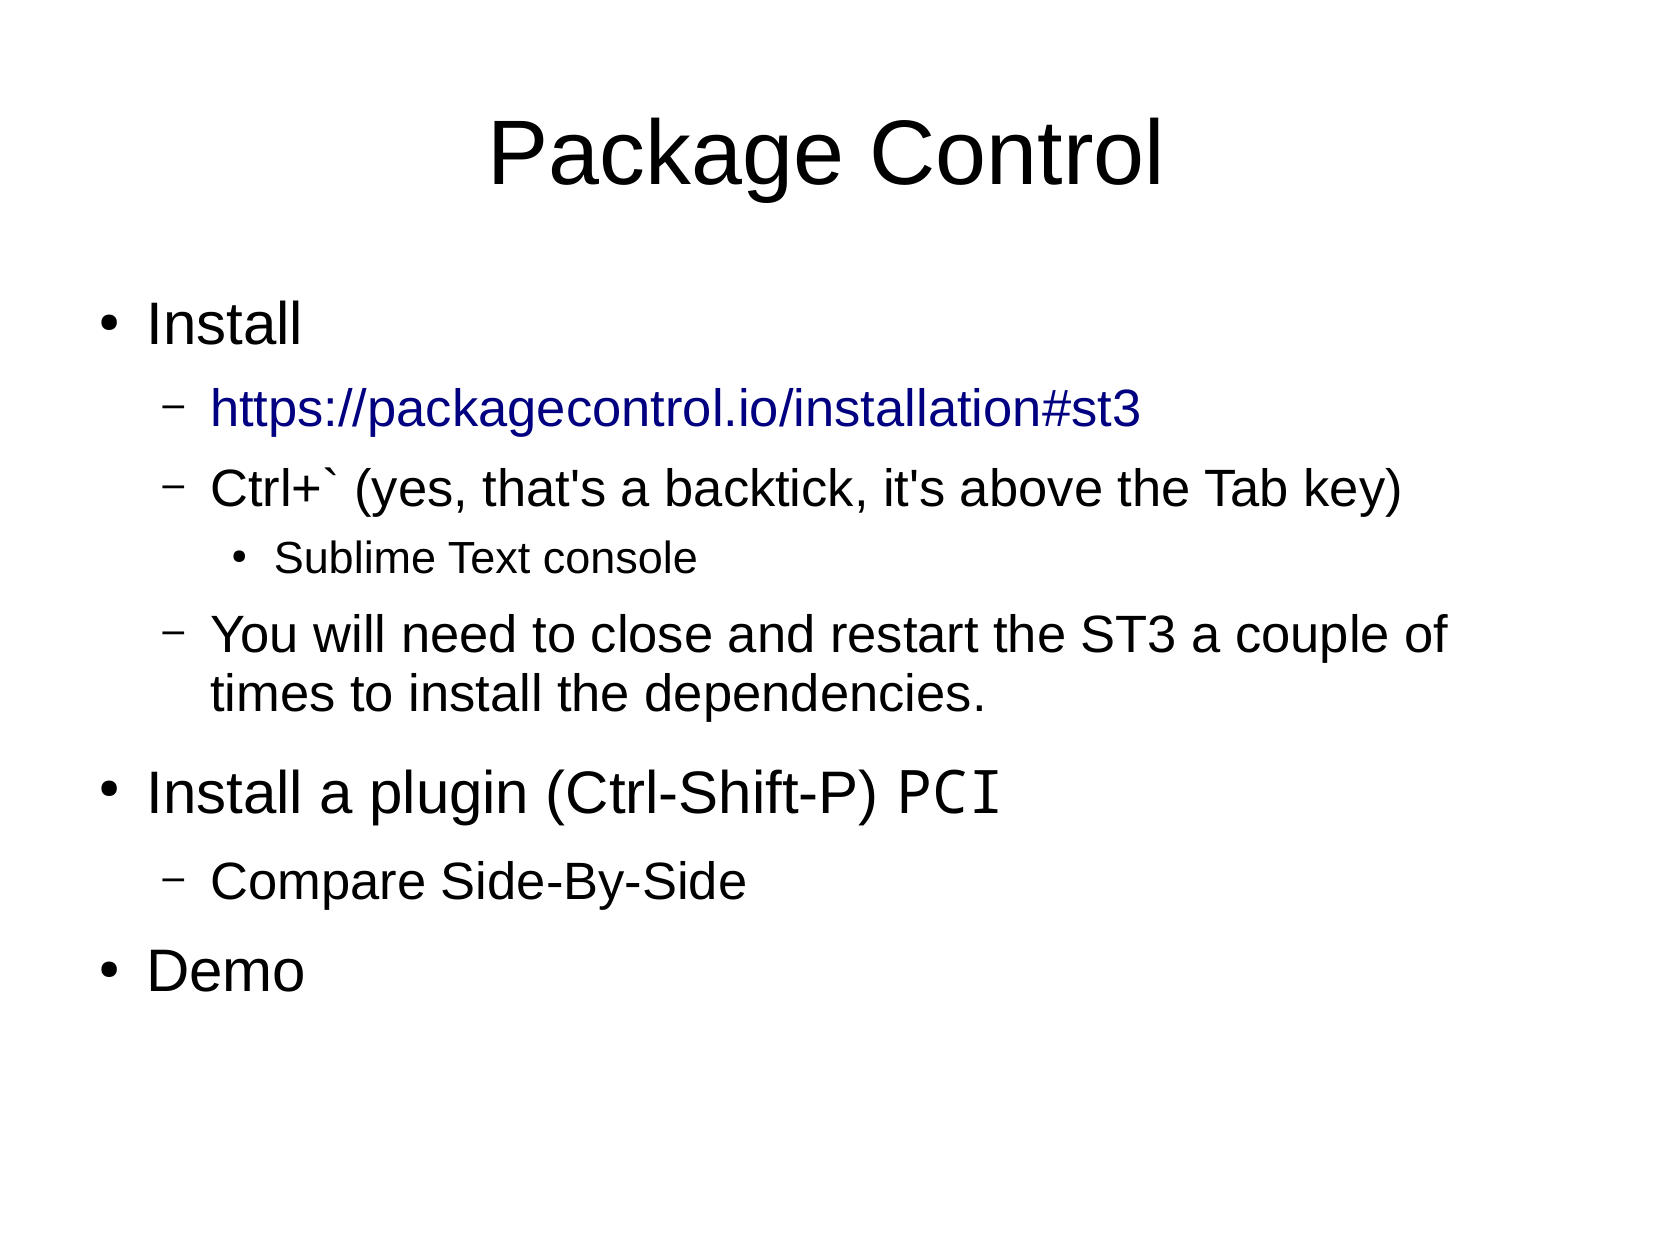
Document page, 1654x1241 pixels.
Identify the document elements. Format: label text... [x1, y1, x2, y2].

list Install https://packagecontrol.io/installation#st3 Ctrl+` (yes, that's a backtick, it's above the Tab key) Sublime Text console You will need to close and restart the ST3 a couple of times to install the dependencies. Install a plugin (Ctrl-Shift-P) PCI Compare Side-By-Side Demo [82, 290, 1571, 1010]
title Package Control [82, 49, 1571, 257]
